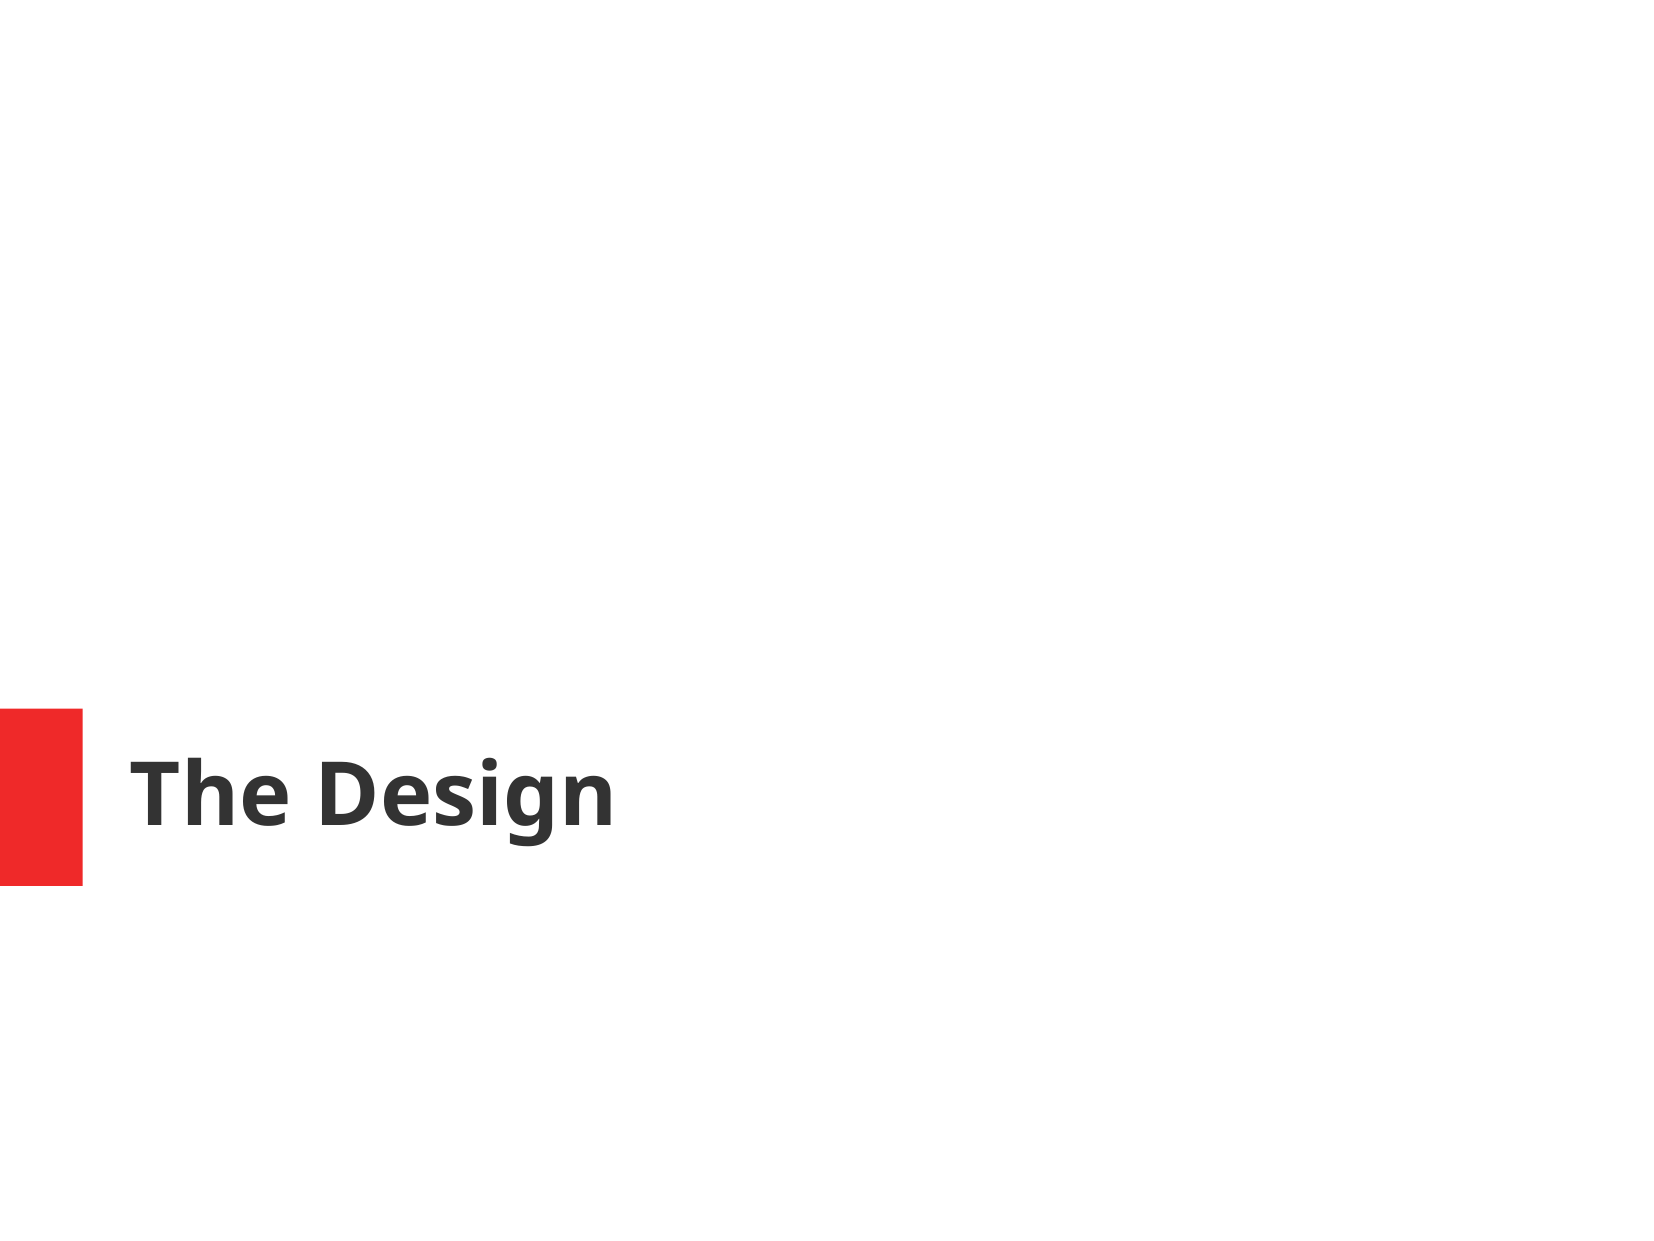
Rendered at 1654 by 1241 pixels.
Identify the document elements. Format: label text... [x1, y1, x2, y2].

title The Design [129, 673, 1536, 910]
